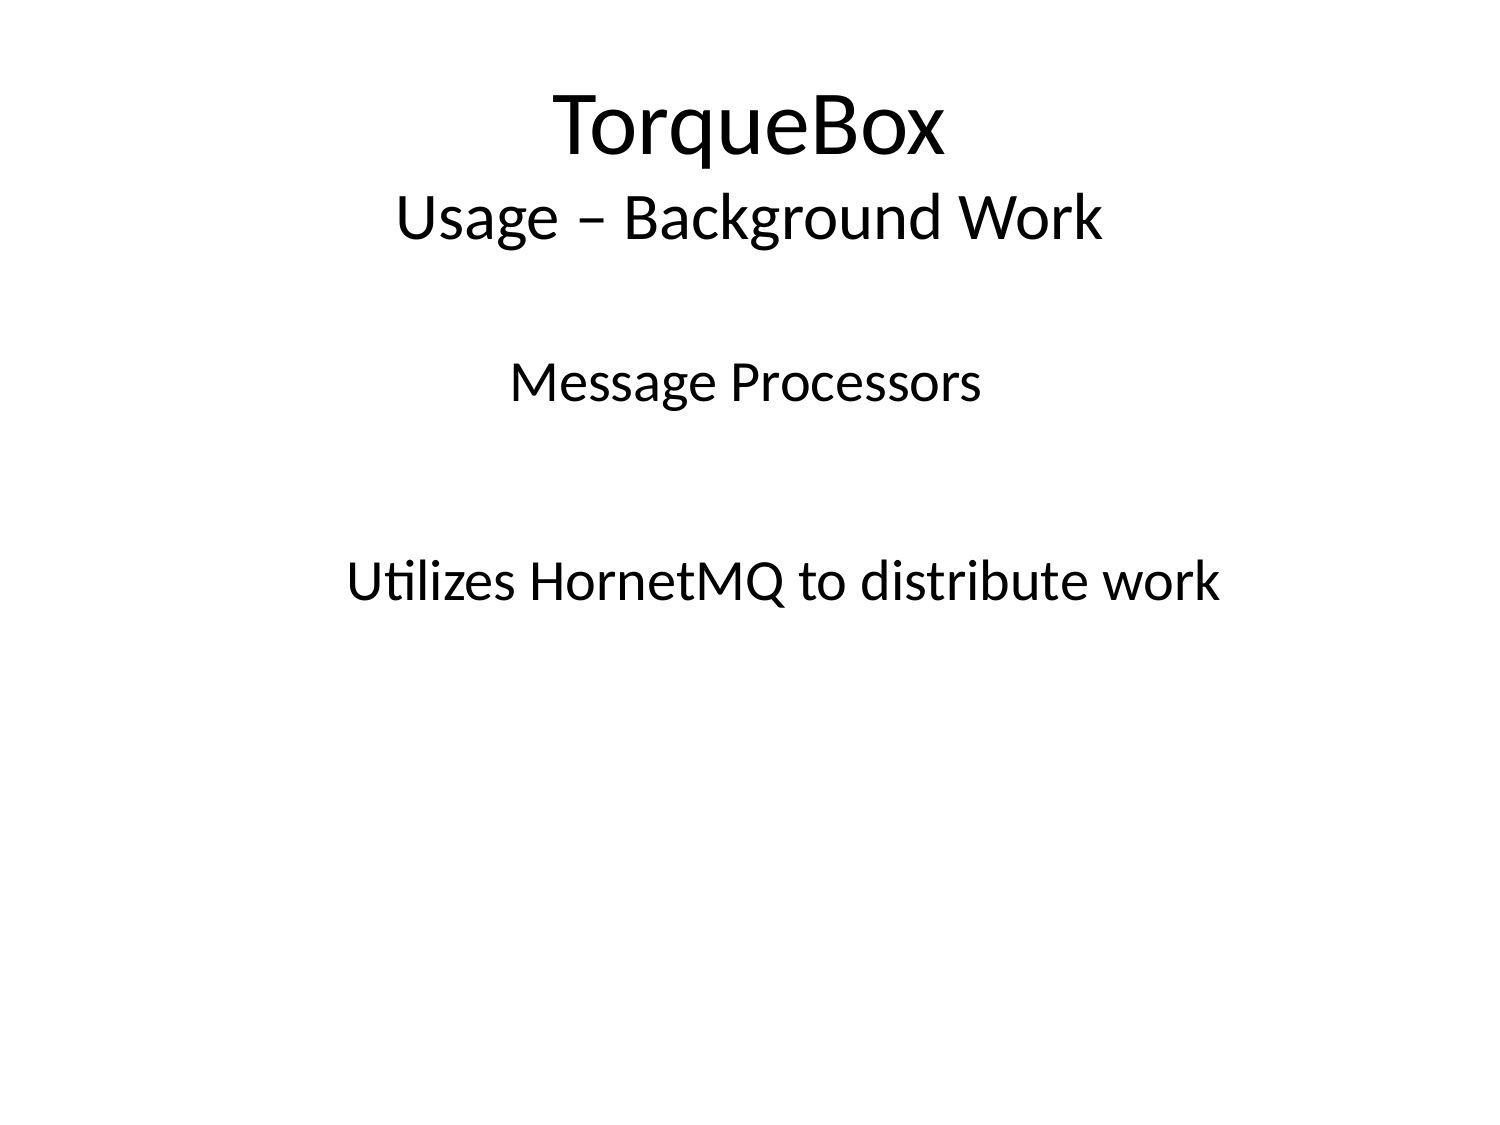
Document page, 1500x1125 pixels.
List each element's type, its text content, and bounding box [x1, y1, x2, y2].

text_box Message Processors [494, 335, 998, 421]
text_box Utilizes HornetMQ to distribute work [332, 534, 1236, 620]
title TorqueBox Usage – Background Work [75, 45, 1425, 271]
